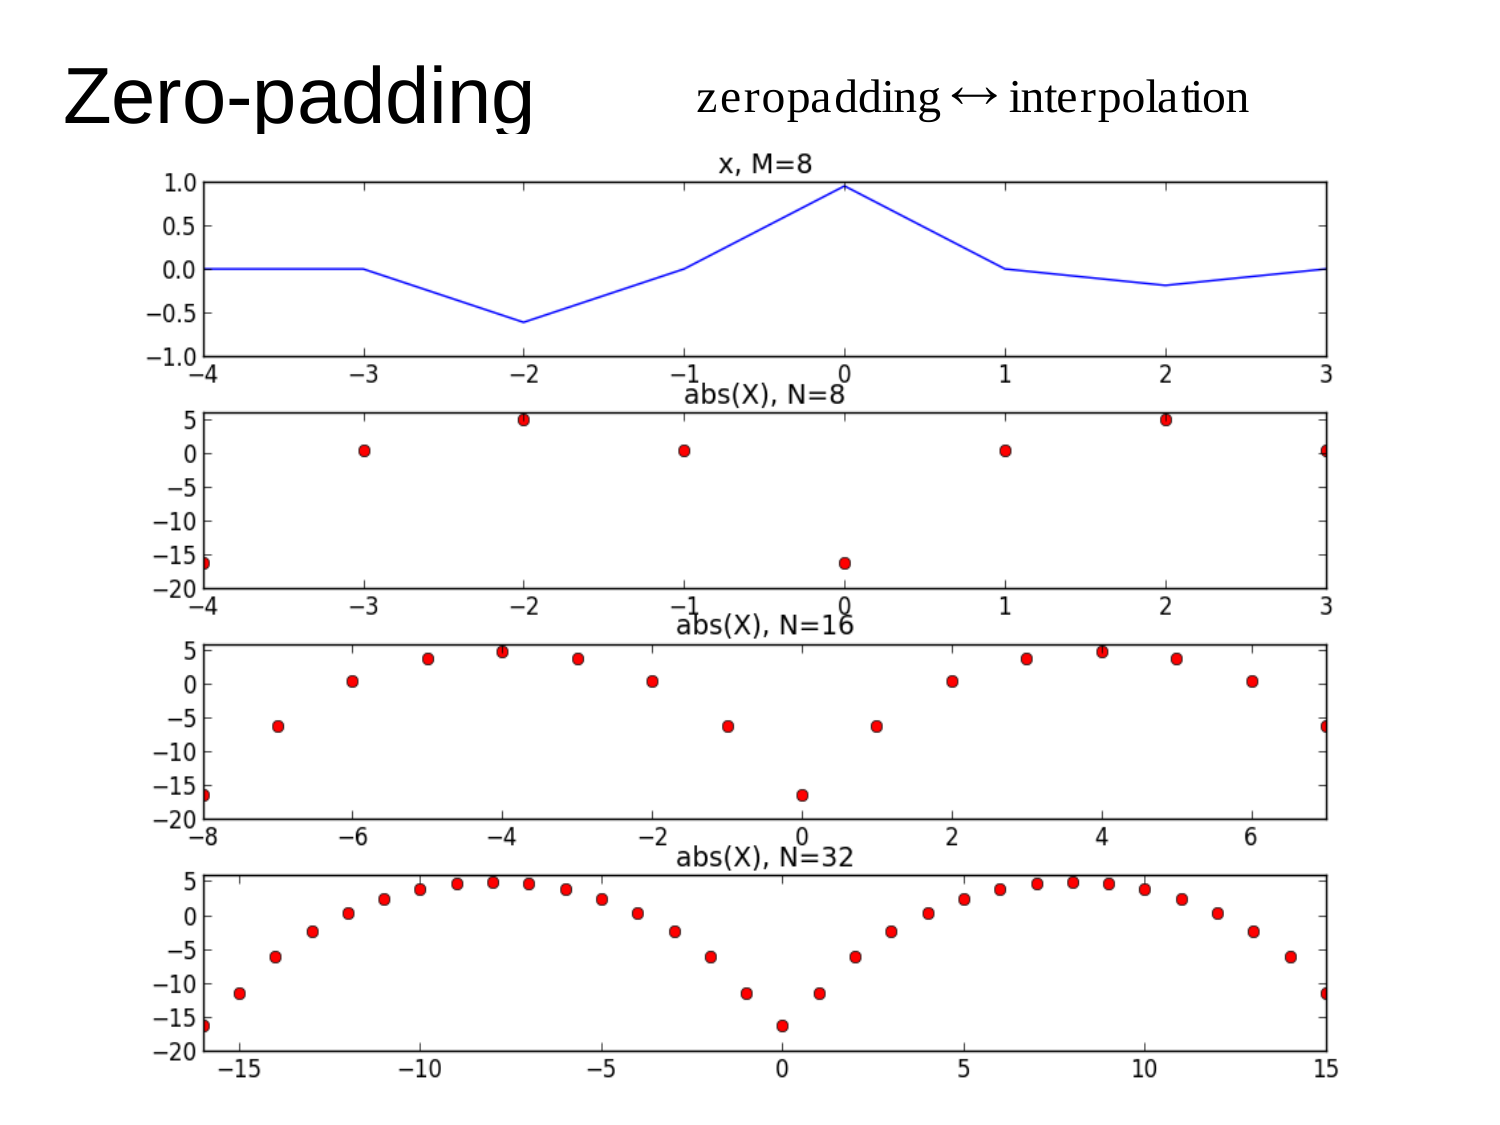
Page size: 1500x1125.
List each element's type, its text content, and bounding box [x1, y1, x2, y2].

title Zero-padding [63, 21, 1414, 172]
picture [137, 134, 1366, 1093]
picture [689, 69, 1261, 133]
